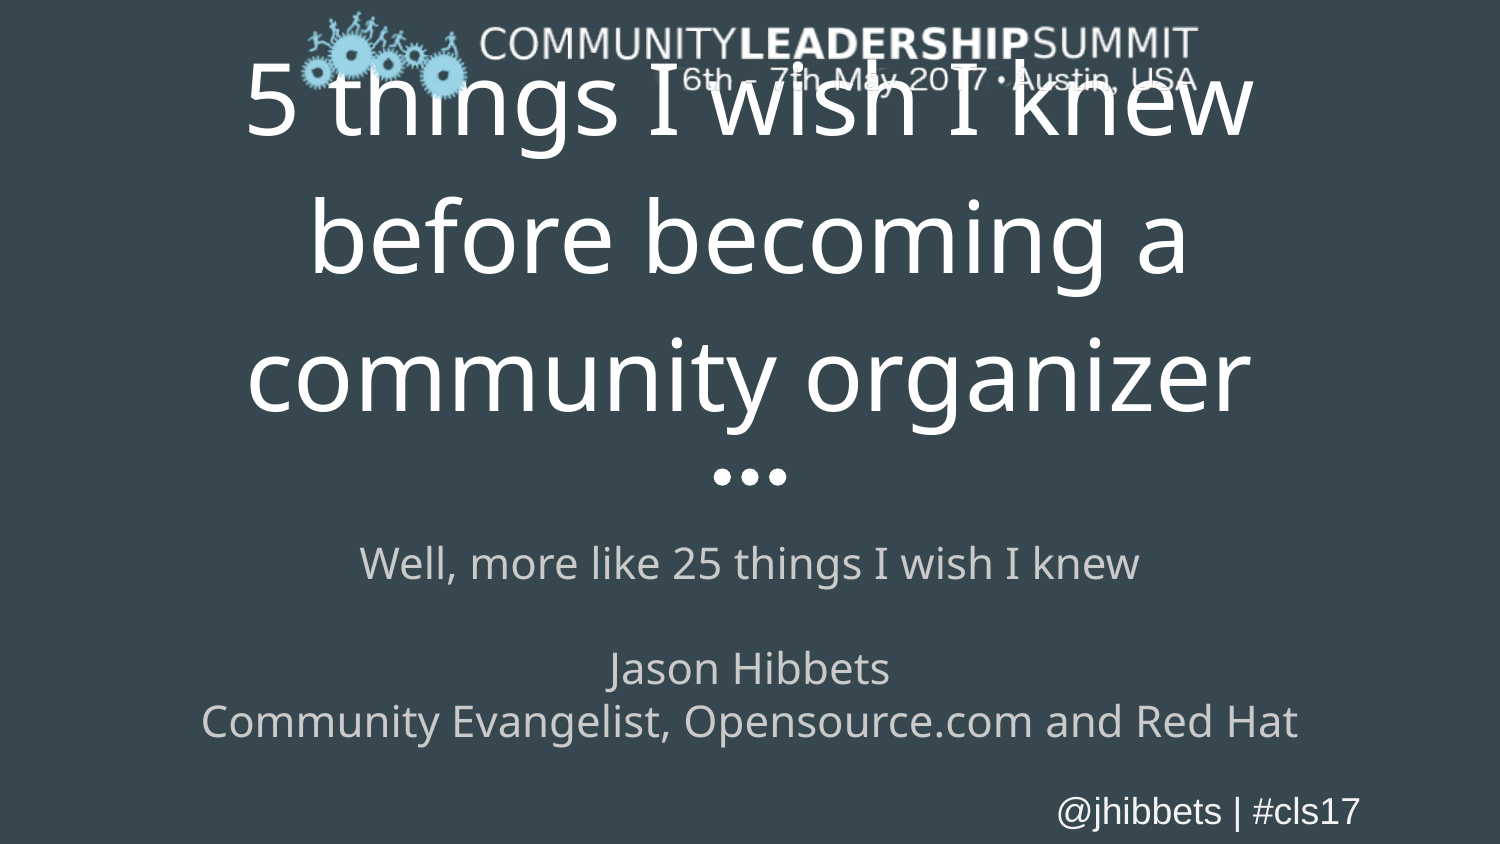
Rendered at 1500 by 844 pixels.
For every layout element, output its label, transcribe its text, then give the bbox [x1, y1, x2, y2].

title 5 things I wish I knew before becoming a community organizer [110, 162, 1390, 447]
picture [288, 8, 1212, 102]
subtitle Well, more like 25 things I wish I knew Jason Hibbets Community Evangelist, Opensource.com and Red Hat [110, 520, 1390, 651]
